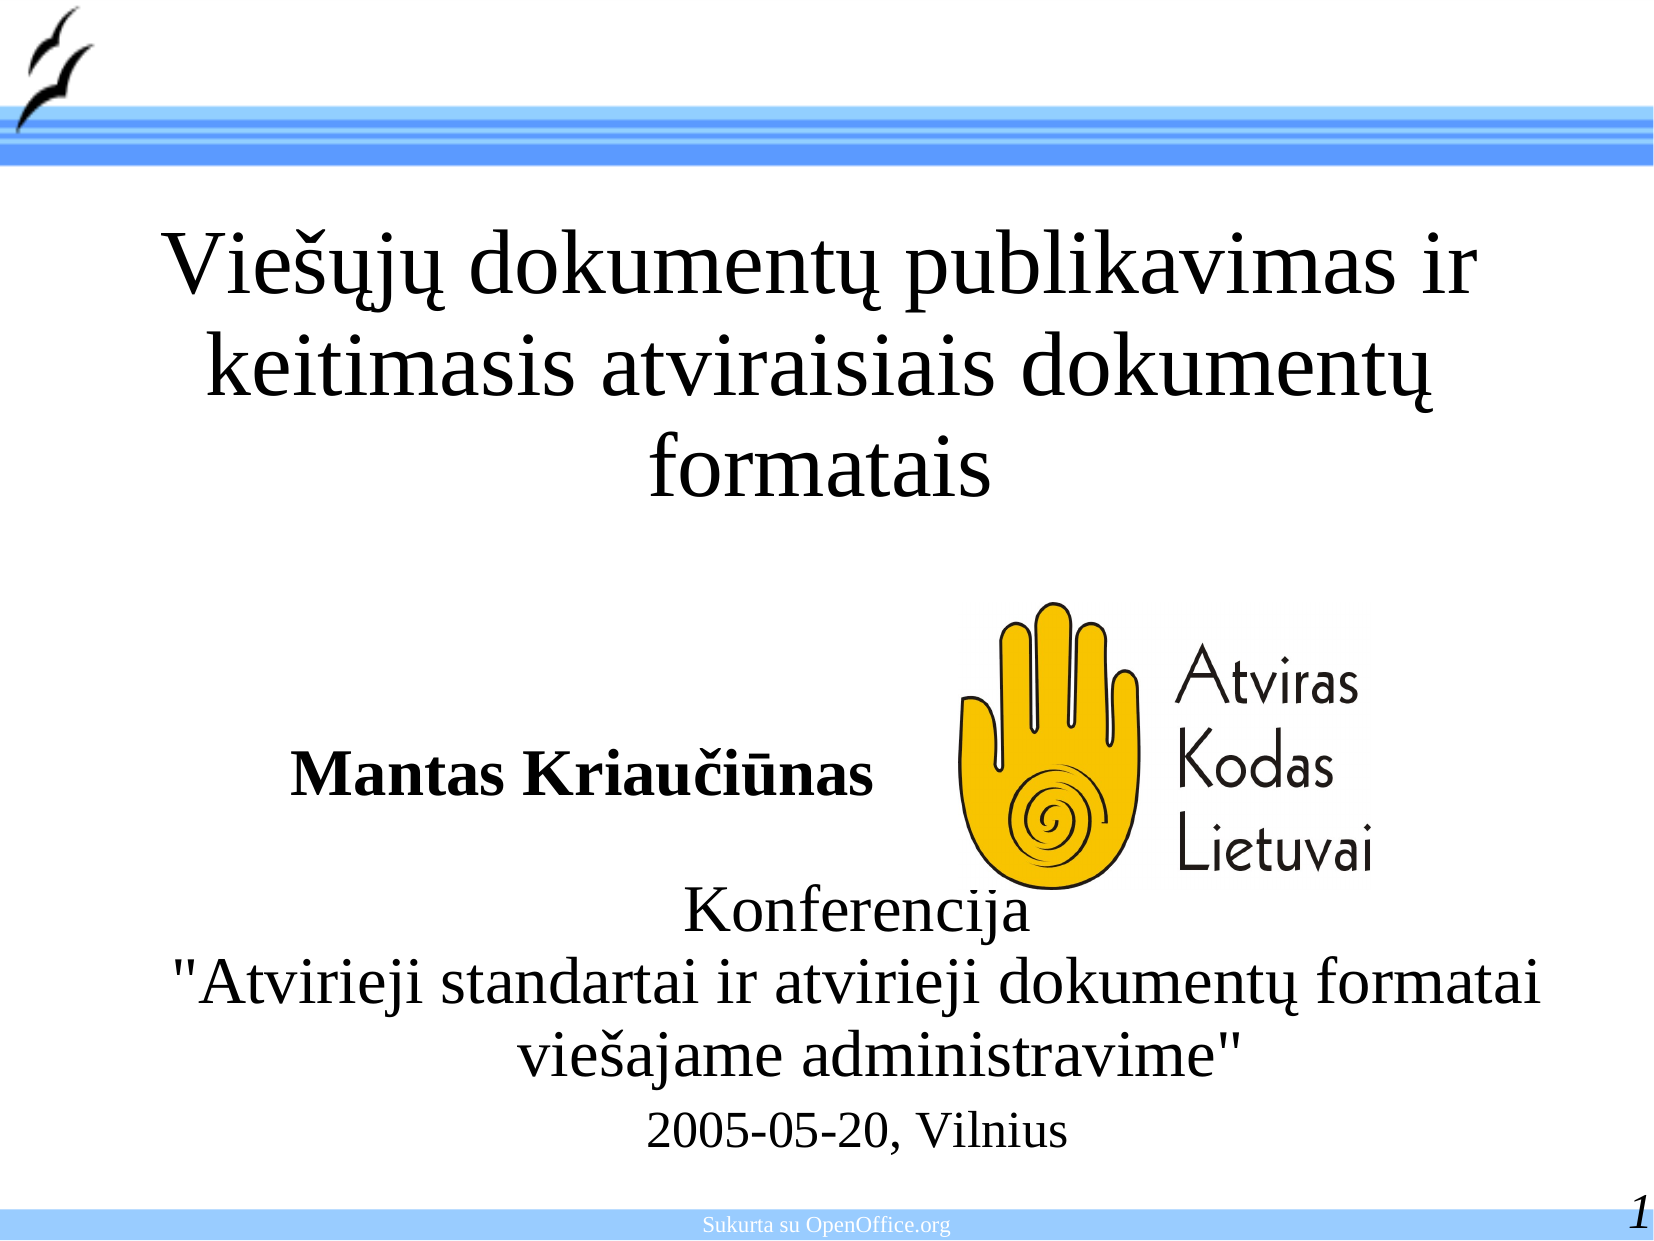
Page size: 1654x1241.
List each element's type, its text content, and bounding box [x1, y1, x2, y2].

picture [958, 602, 1371, 890]
picture [0, 0, 1654, 172]
subtitle Viešųjų dokumentų publikavimas ir keitimasis atviraisiais dokumentų formatais Mantas Kriaučiūnas Konferencija "Atvirieji standartai ir atvirieji dokumentų formatai viešajame administravime" 2005-05-20, Vilnius [21, 161, 1620, 1210]
